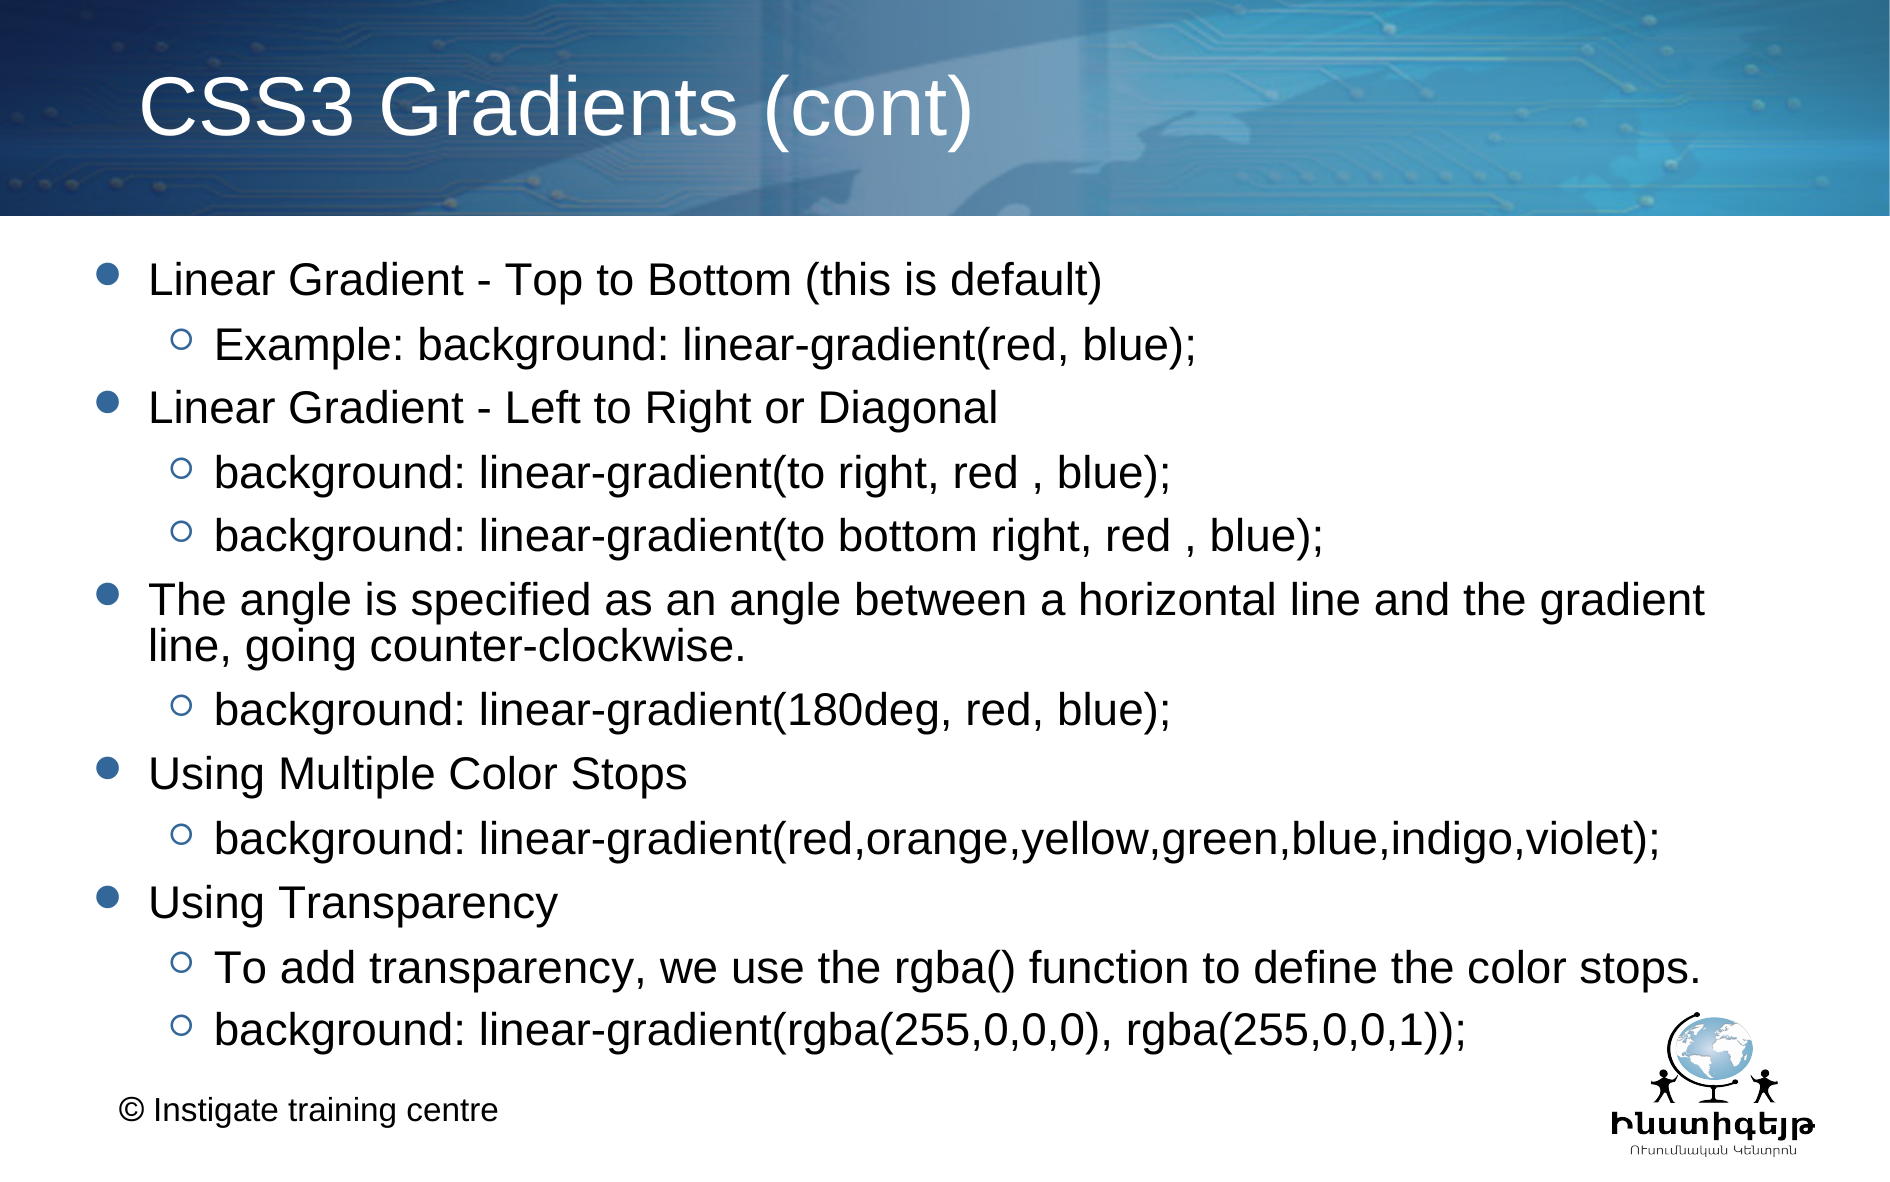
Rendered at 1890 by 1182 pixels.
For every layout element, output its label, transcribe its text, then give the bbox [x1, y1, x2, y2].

picture [0, 0, 1890, 216]
list Linear Gradient - Top to Bottom (this is default) Example: background: linear-gradient(red, blue); Linear Gradient - Left to Right or Diagonal background: linear-gradient(to right, red , blue); background: linear-gradient(to bottom right, red , blue); The angle is specified as an angle between a horizontal line and the gradient line, going counter-clockwise. background: linear-gradient(180deg, red, blue); Using Multiple Color Stops background: linear-gradient(red,orange,yellow,green,blue,indigo,violet); Using Transparency To add transparency, we use the rgba() function to define the color stops. background: linear-gradient(rgba(255,0,0,0), rgba(255,0,0,1)); [93, 258, 1783, 285]
picture [1612, 1012, 1815, 1157]
